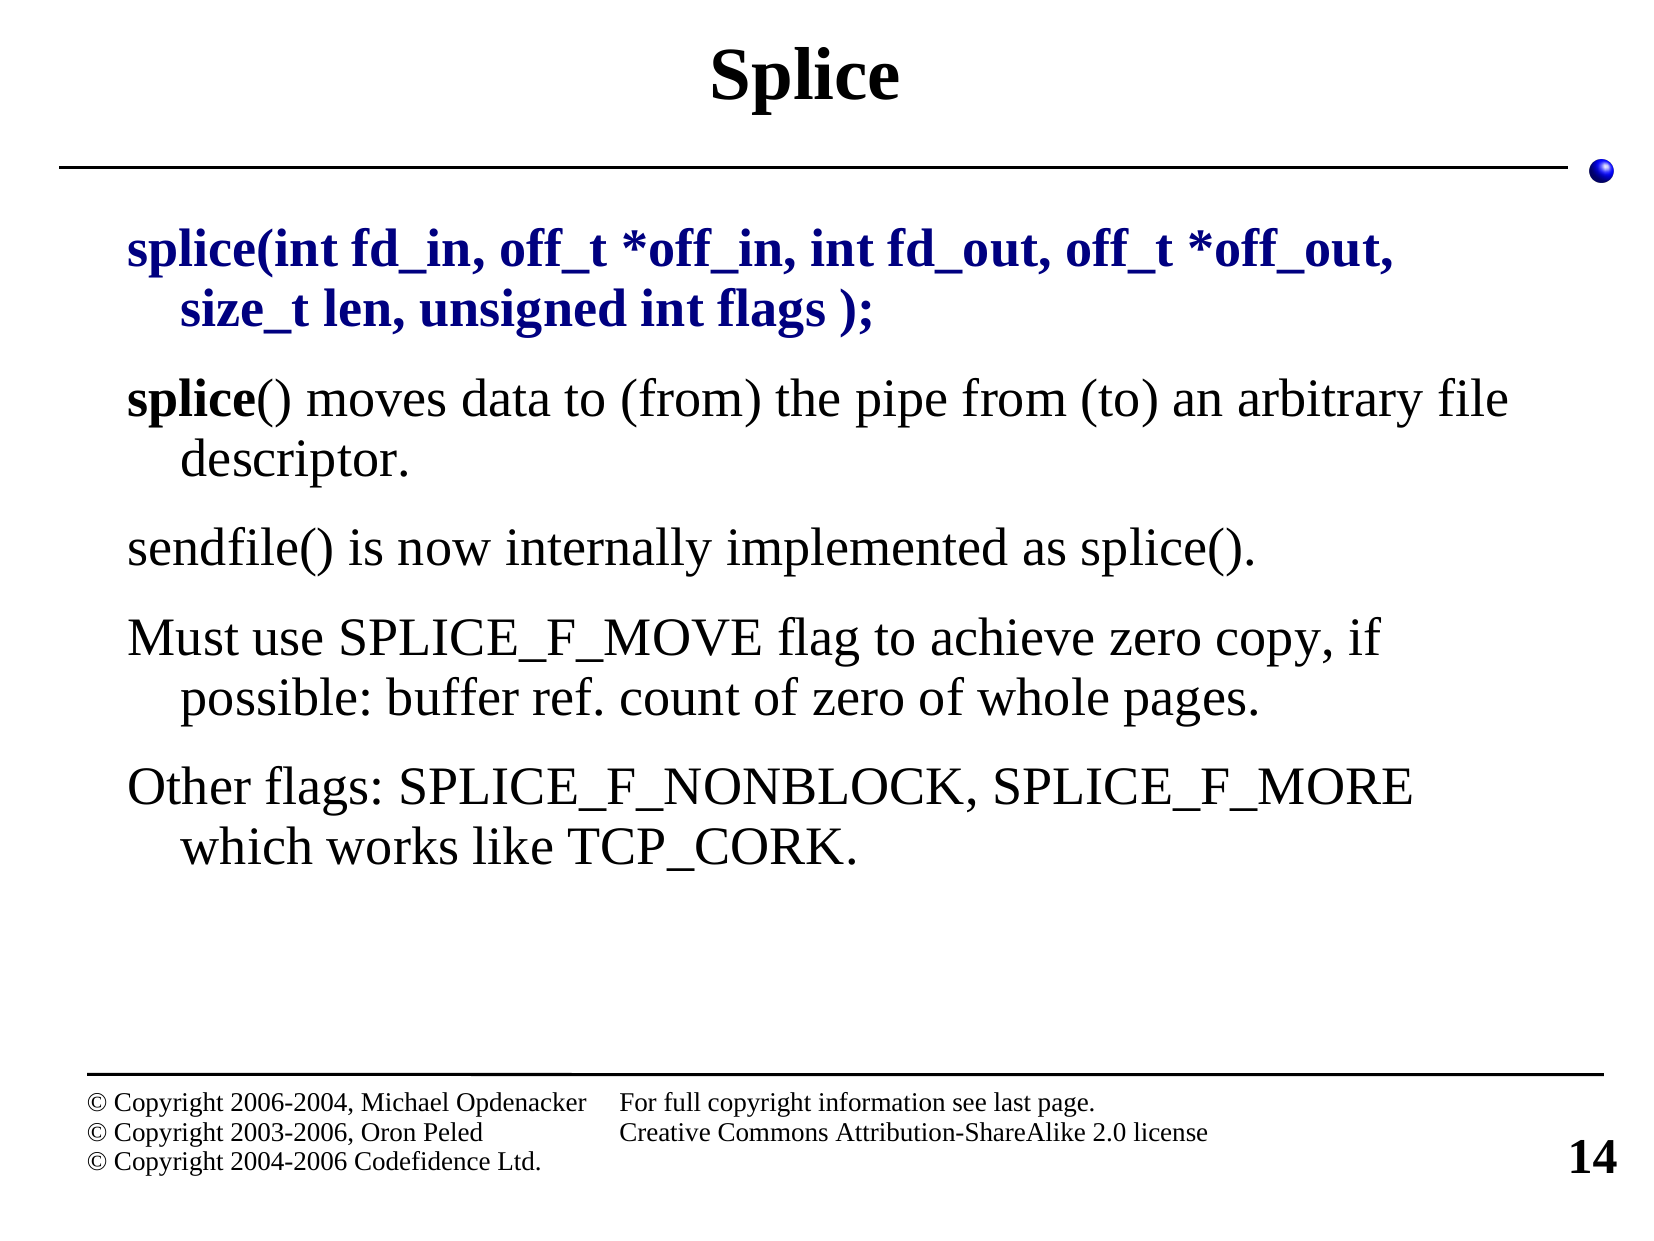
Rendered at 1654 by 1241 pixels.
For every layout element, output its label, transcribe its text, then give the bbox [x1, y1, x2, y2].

list splice(int fd_in, off_t *off_in, int fd_out, off_t *off_out, size_t len, unsigned int flags ); splice() moves data to (from) the pipe from (to) an arbitrary file descriptor. sendfile() is now internally implemented as splice(). Must use SPLICE_F_MOVE flag to achieve zero copy, if possible: buffer ref. count of zero of whole pages. Other flags: SPLICE_F_NONBLOCK, SPLICE_F_MORE which works like TCP_CORK. [109, 218, 1522, 1069]
title Splice [60, 18, 1551, 132]
